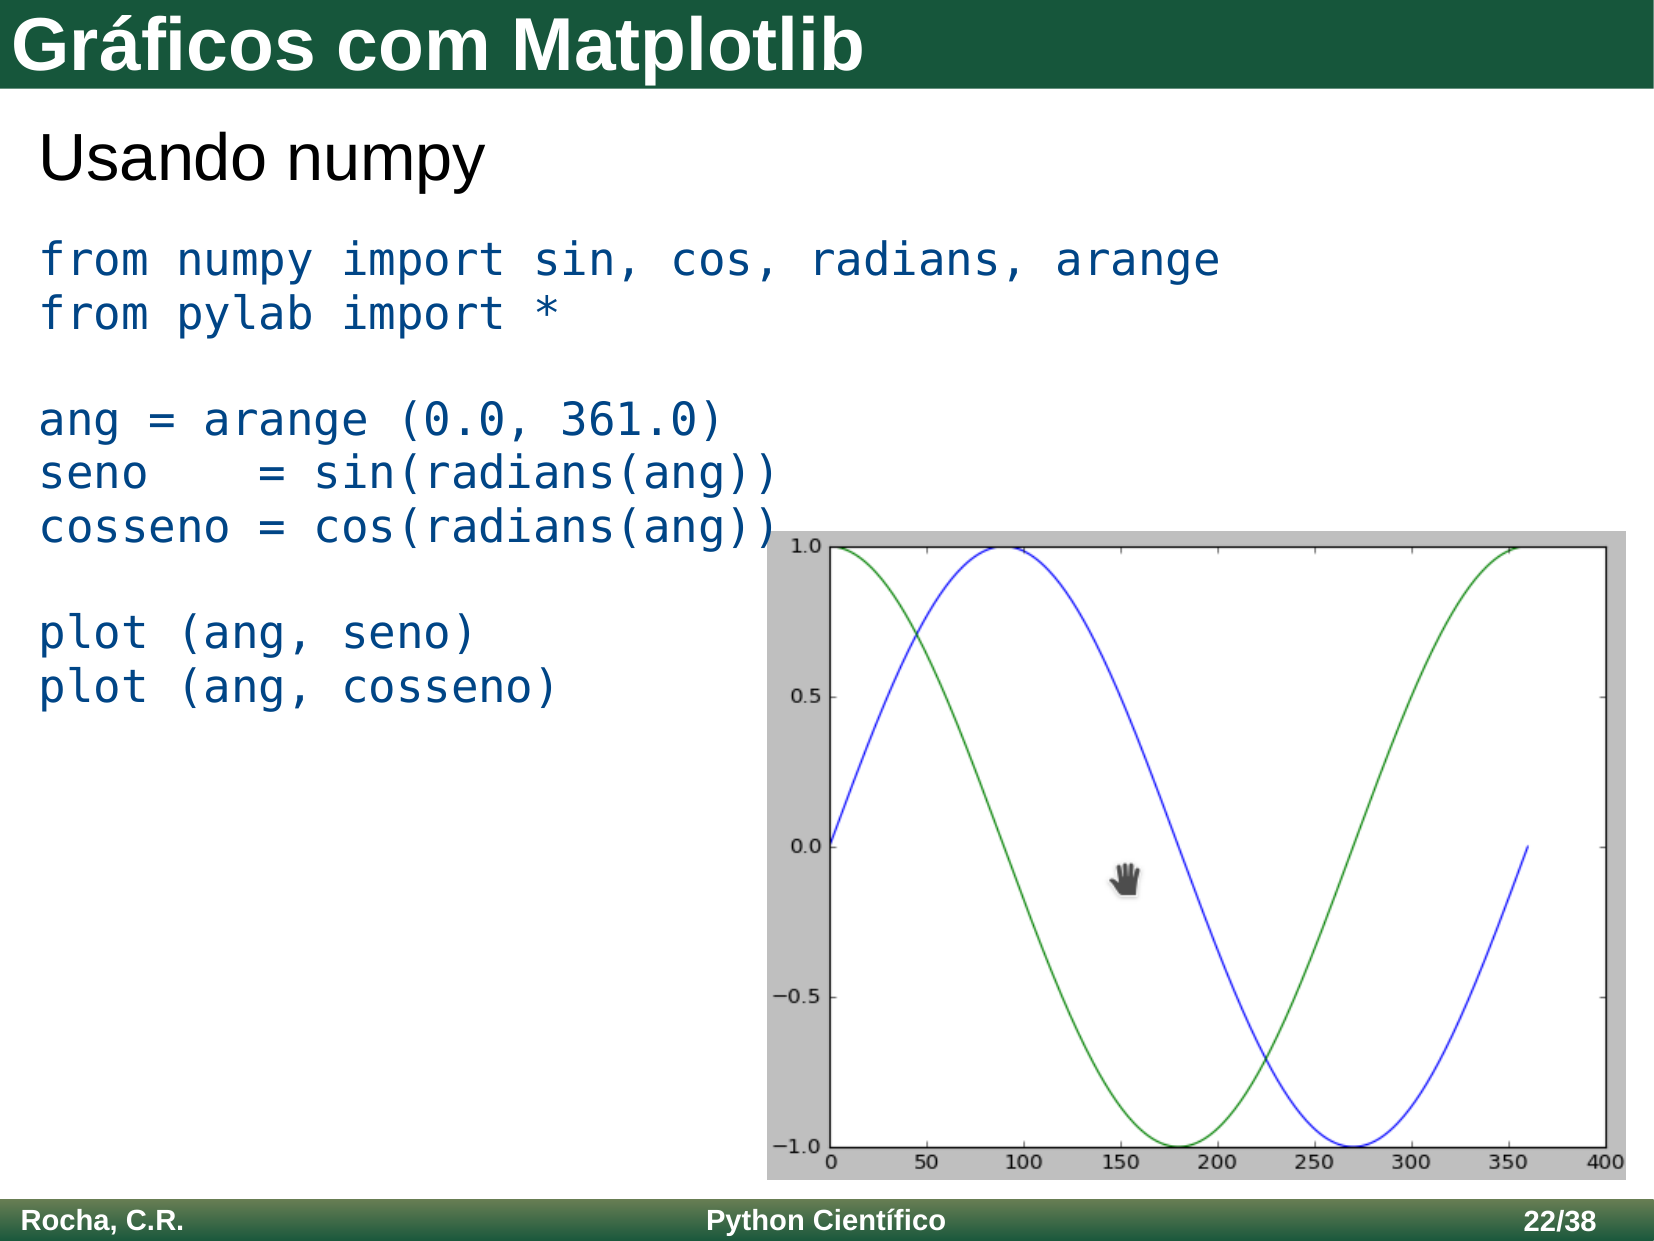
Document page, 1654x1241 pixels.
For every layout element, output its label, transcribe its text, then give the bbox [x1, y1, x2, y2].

text_box Usando numpy [23, 112, 762, 202]
picture [767, 531, 1626, 1180]
text_box from numpy import sin, cos, radians, arange from pylab import * ang = arange (0.0, 361.0) seno = sin(radians(ang)) cosseno = cos(radians(ang)) plot (ang, seno) plot (ang, cosseno) [23, 225, 1241, 987]
title Gráficos com Matplotlib [11, 0, 1625, 89]
